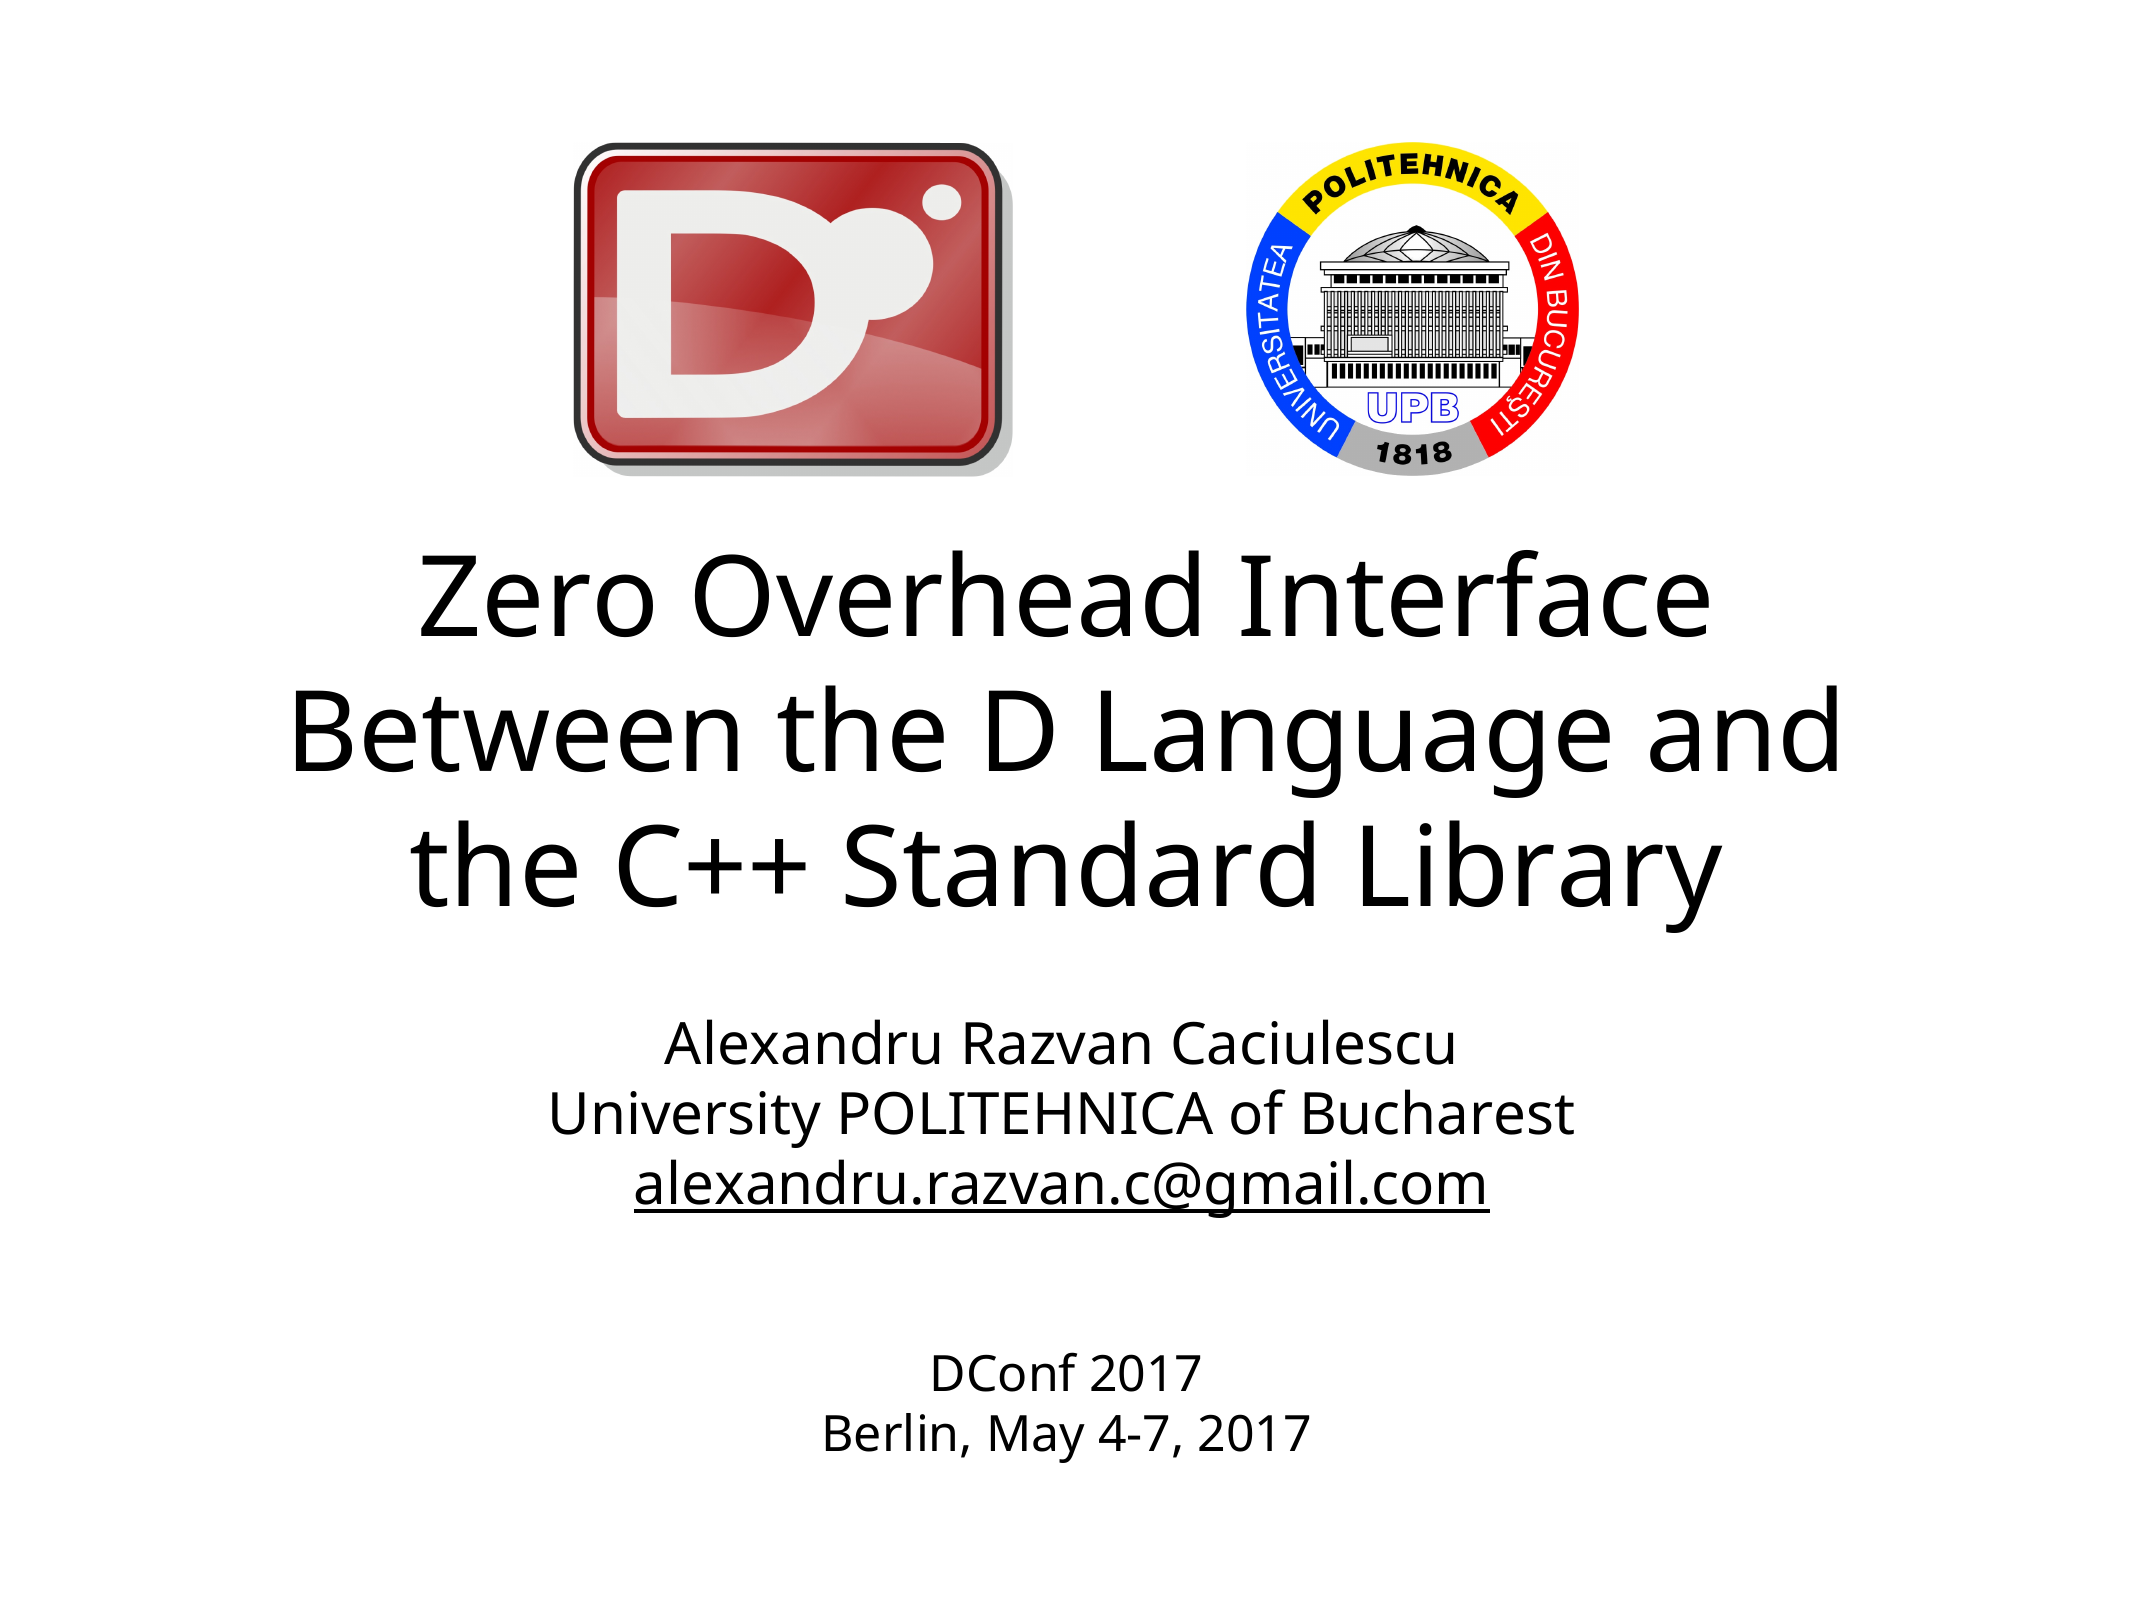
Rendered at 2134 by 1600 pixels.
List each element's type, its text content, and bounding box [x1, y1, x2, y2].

picture [573, 142, 1013, 477]
text_box DConf 2017 Berlin, May 4-7, 2017 [813, 1333, 1321, 1470]
title Zero Overhead Interface Between the D Language and the C++ Standard Library [208, 690, 1925, 938]
picture [1246, 142, 1579, 476]
subtitle Alexandru Razvan Caciulescu University POLITEHNICA of Bucharest alexandru.razvan.c@gmail.com [203, 997, 1921, 1246]
